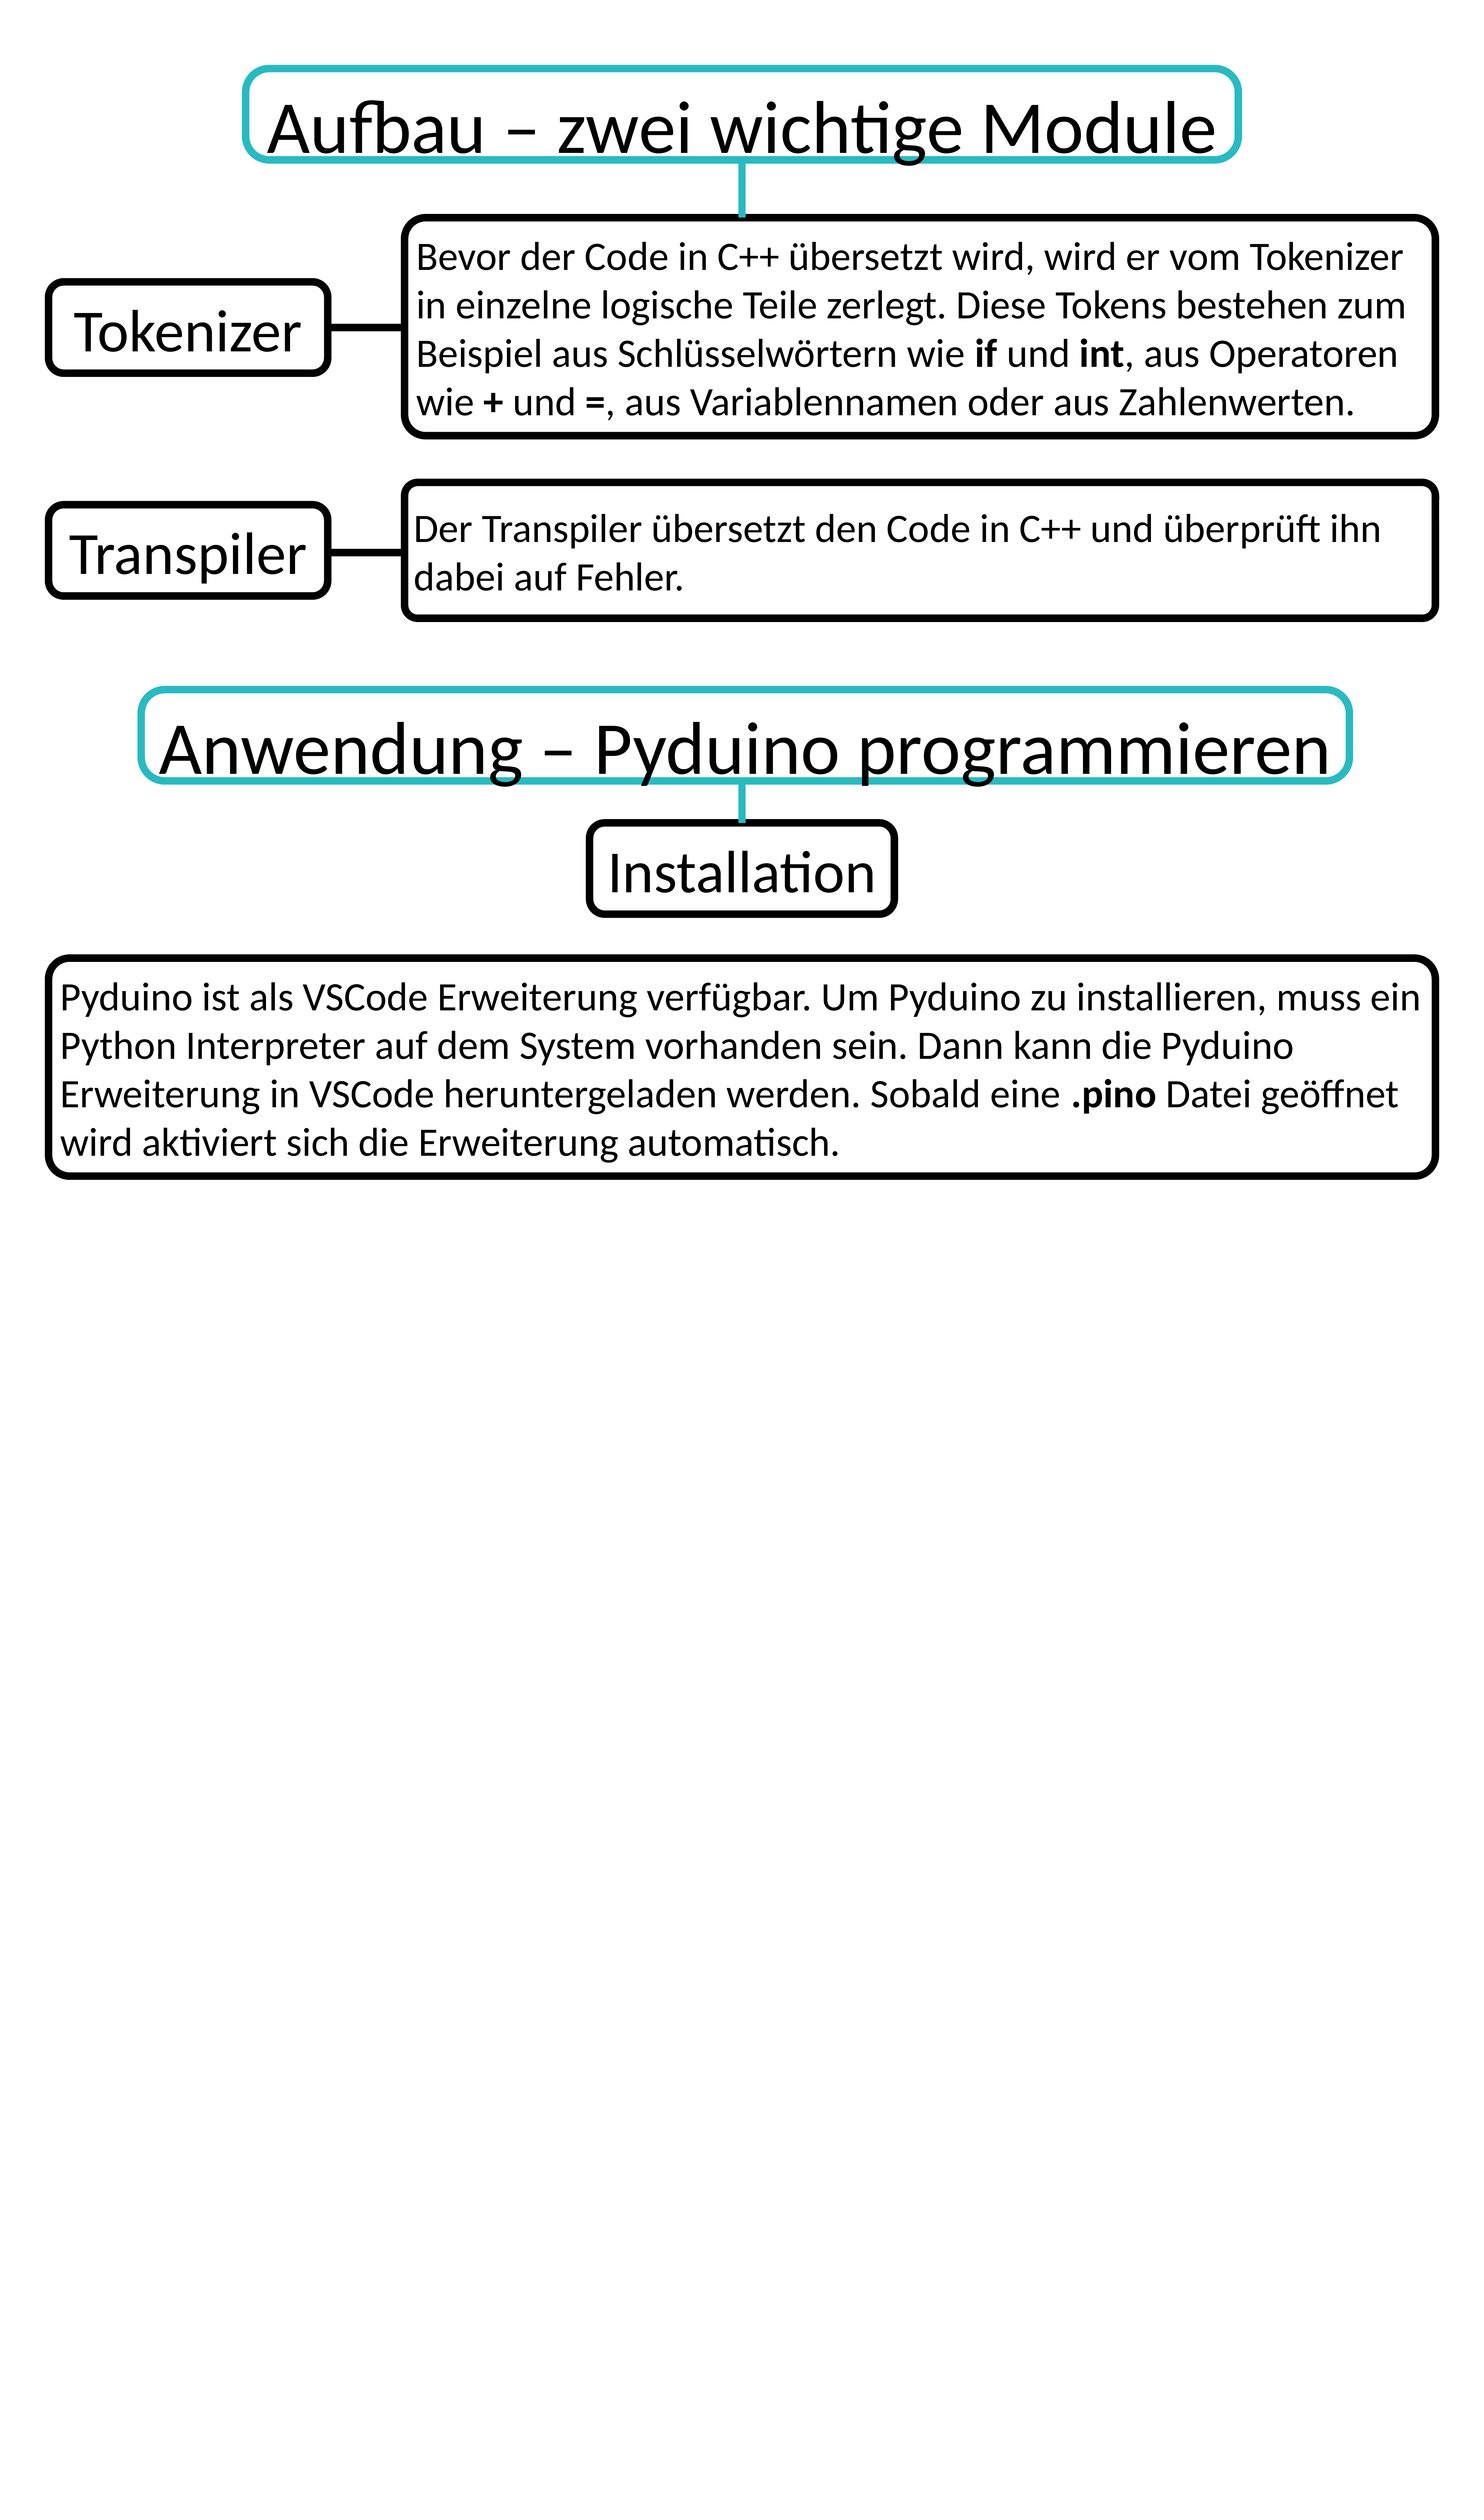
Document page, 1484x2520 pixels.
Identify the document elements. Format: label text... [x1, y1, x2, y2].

text_box Pyduino ist als VSCode Erweiterung verfügbar. Um Pyduino zu installieren, muss ein Python Interpreter auf dem System vorhanden sein. Dann kann die Pyduino Erweiterung in VSCode heruntergeladen werden. Sobald eine .pino Datei geöffnet wird aktiviert sich die Erweiterung automatisch. [48, 958, 1436, 1176]
text_box Anwendung – Pyduino programmieren [970, 742, 985, 756]
text_box Aufbau – zwei wichtige Module [900, 150, 919, 160]
text_box Transpiler [48, 505, 328, 596]
text_box Anwendung – Pyduino programmieren [969, 771, 988, 781]
text_box Installation [589, 823, 895, 914]
text_box Aufbau – zwei wichtige Module [246, 68, 1238, 160]
text_box Anwendung – Pyduino programmieren [496, 771, 515, 781]
text_box Anwendung – Pyduino programmieren [141, 689, 1350, 781]
text_box Tokenizer [48, 282, 328, 373]
text_box Bevor der Code in C++ übersetzt wird, wird er vom Tokenizer in einzelne logische Teile zerlegt. Diese Tokens bestehen zum Beispiel aus Schlüsselwörtern wie if und int, aus Operatoren wie + und =, aus Variablennamen oder aus Zahlenwerten. [405, 218, 1436, 436]
text_box Aufbau – zwei wichtige Module [901, 121, 916, 135]
text_box Anwendung – Pyduino programmieren [498, 742, 512, 756]
text_box Der Transpiler übersetzt den Code in C++ und überprüft ihn dabei auf Fehler. [405, 482, 1436, 618]
text_box Anwendung – Pyduino programmieren [868, 743, 887, 770]
